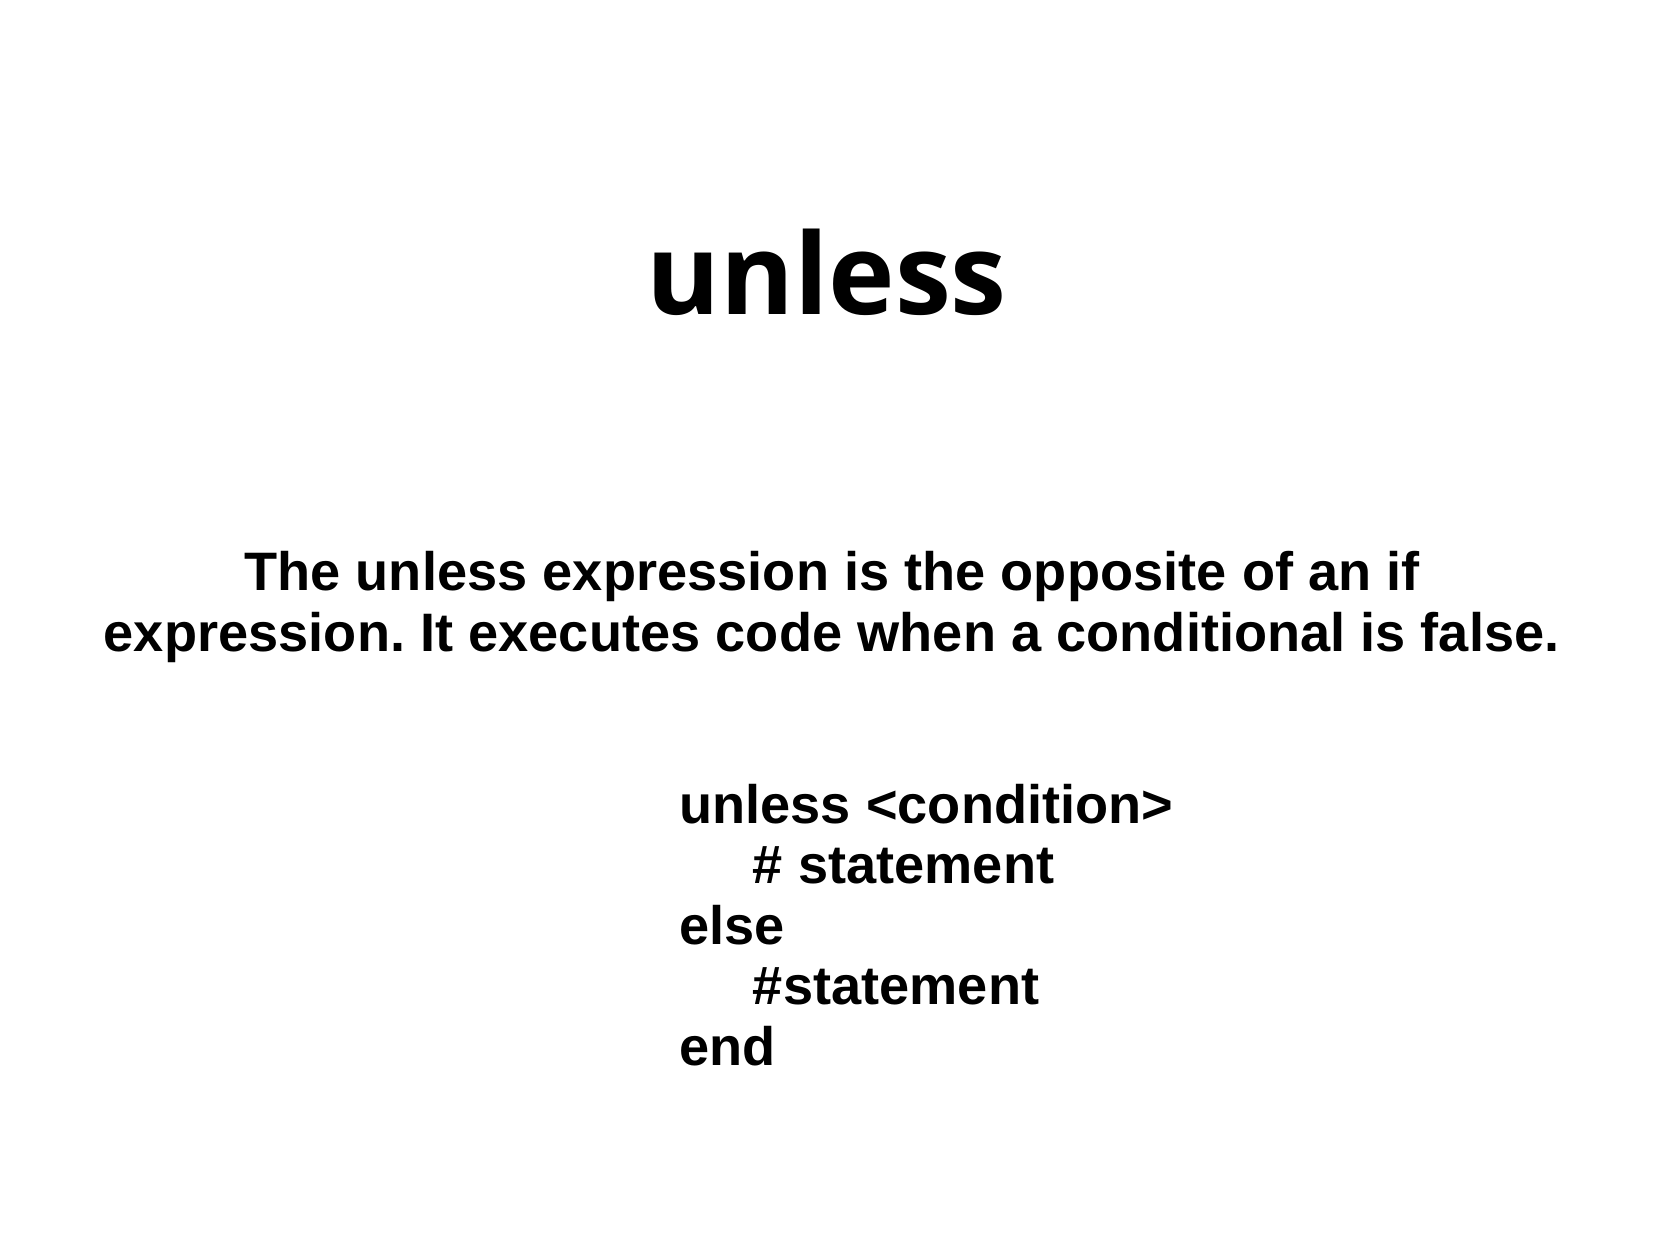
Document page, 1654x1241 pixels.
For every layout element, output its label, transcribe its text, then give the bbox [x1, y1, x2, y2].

title unless [82, 167, 1571, 375]
subtitle The unless expression is the opposite of an if expression. It executes code when a conditional is false. unless <condition> # statement else #statement end [88, 449, 1577, 1169]
